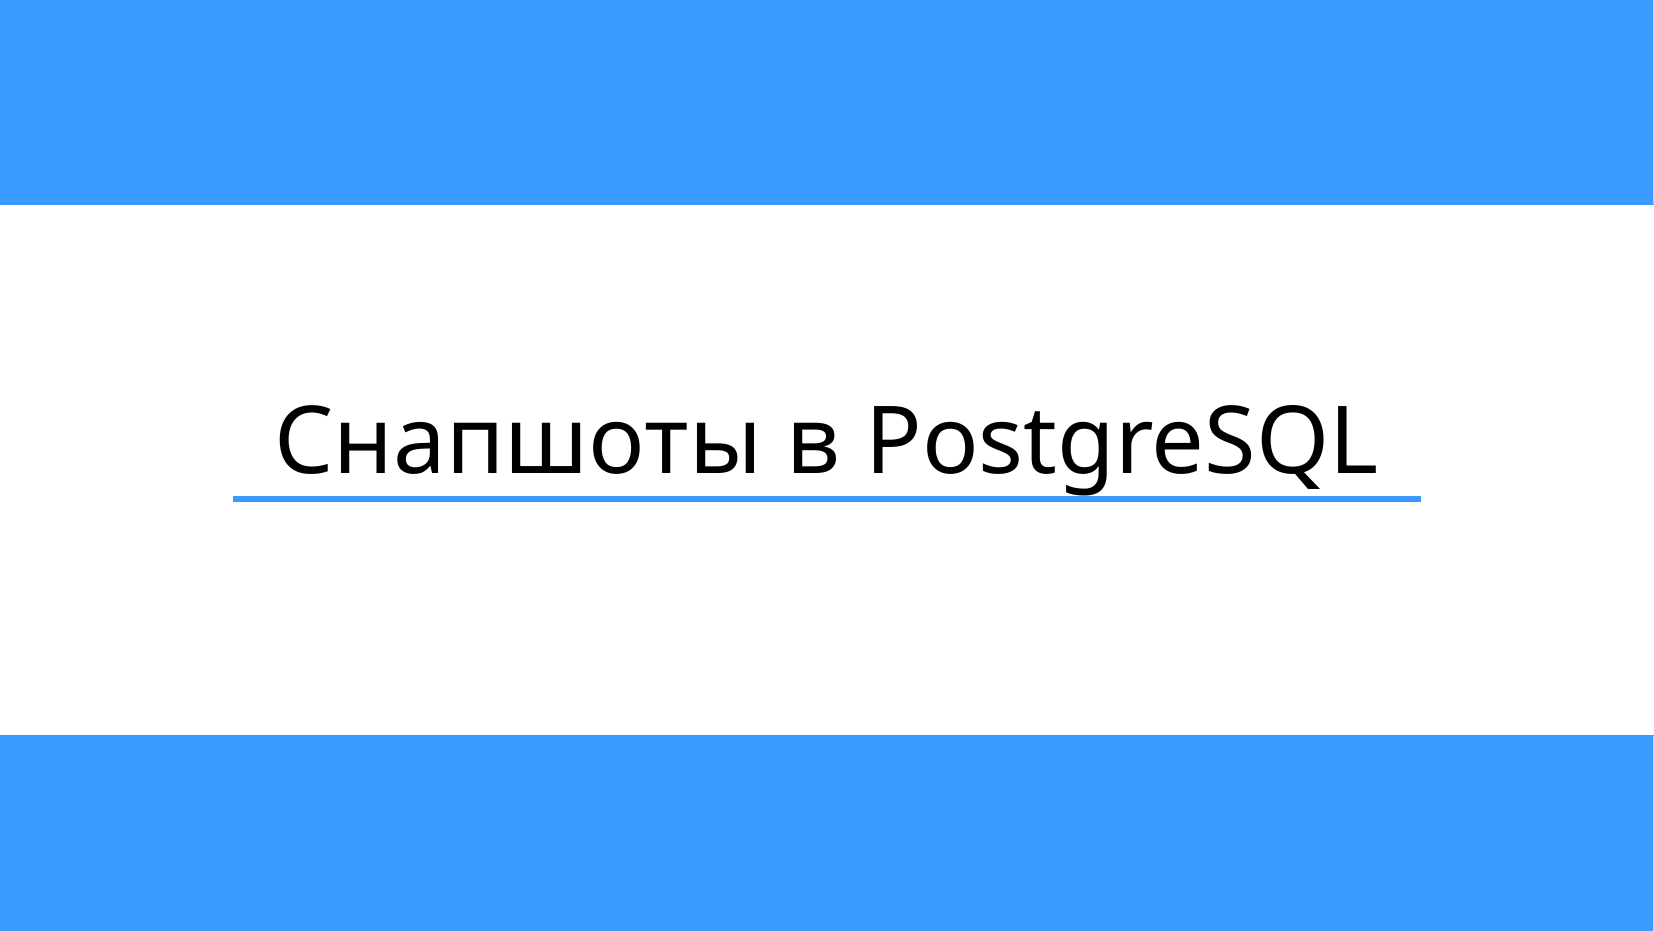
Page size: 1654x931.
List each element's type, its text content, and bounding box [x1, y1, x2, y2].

text_box [0, 735, 1654, 931]
subtitle Снапшоты в PostgreSQL [82, 205, 1571, 707]
text_box [0, 0, 1654, 205]
